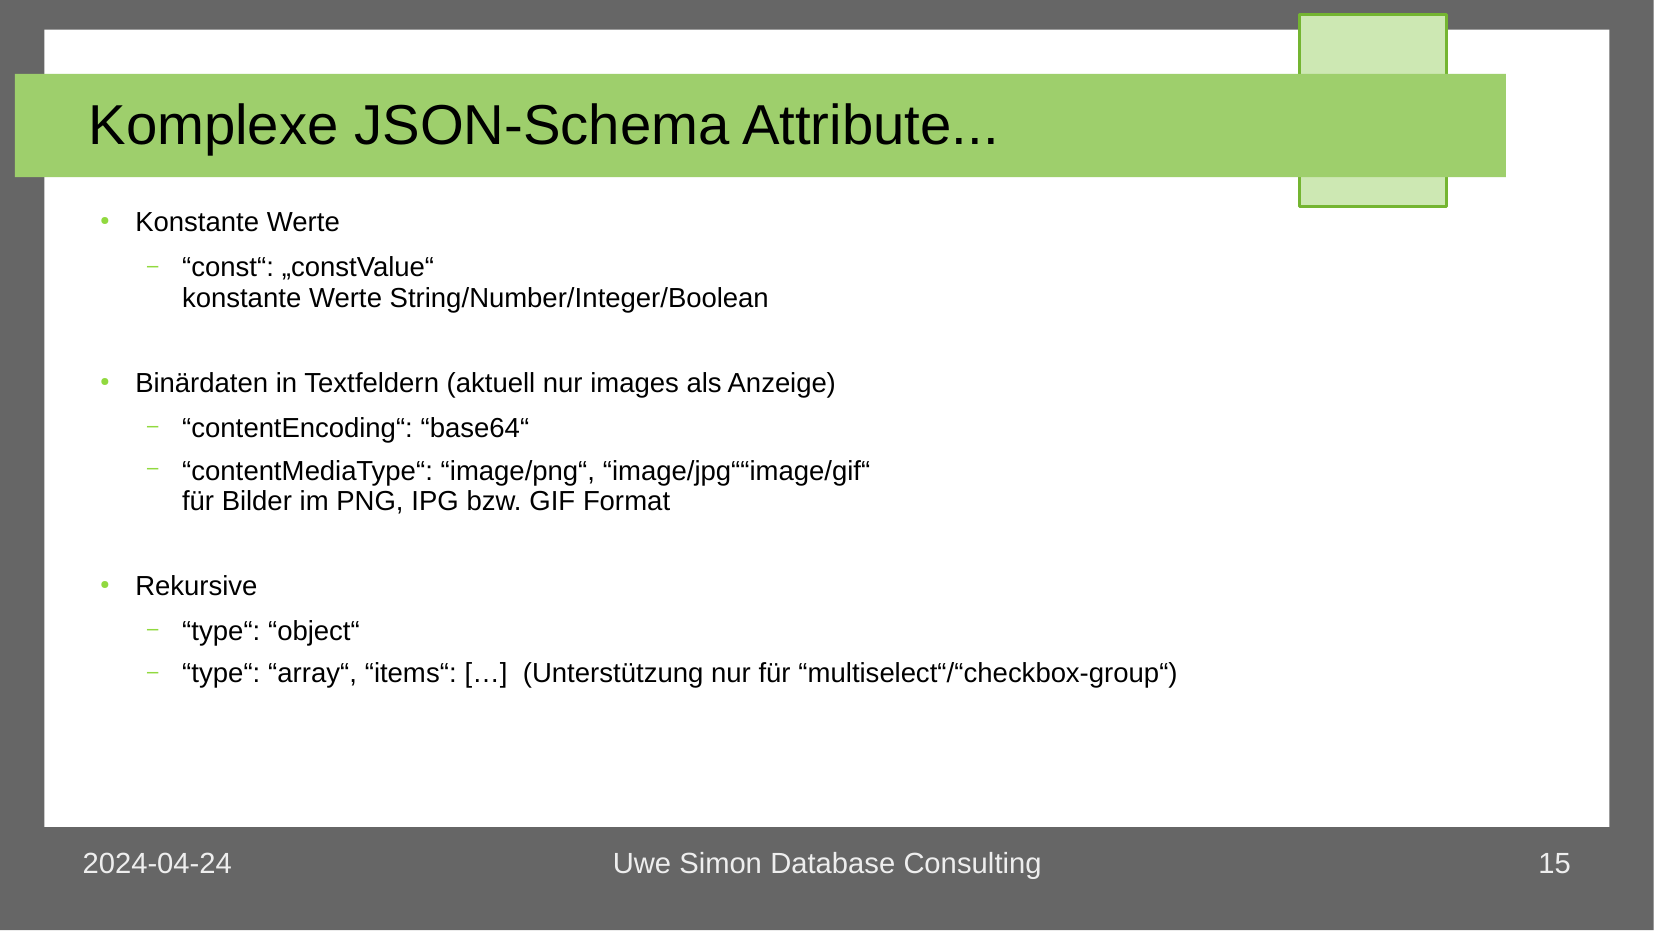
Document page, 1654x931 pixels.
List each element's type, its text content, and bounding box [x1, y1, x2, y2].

title Komplexe JSON-Schema Attribute... [88, 73, 1506, 178]
list Konstante Werte “const“: „constValue“ konstante Werte String/Number/Integer/Boolean Binärdaten in Textfeldern (aktuell nur images als Anzeige) “contentEncoding“: “base64“ “contentMediaType“: “image/png“, “image/jpg““image/gif“ für Bilder im PNG, IPG bzw. GIF Format Rekursive “type“: “object“ “type“: “array“, “items“: […] (Unterstützung nur für “multiselect“/“checkbox-group“) [88, 206, 1565, 739]
